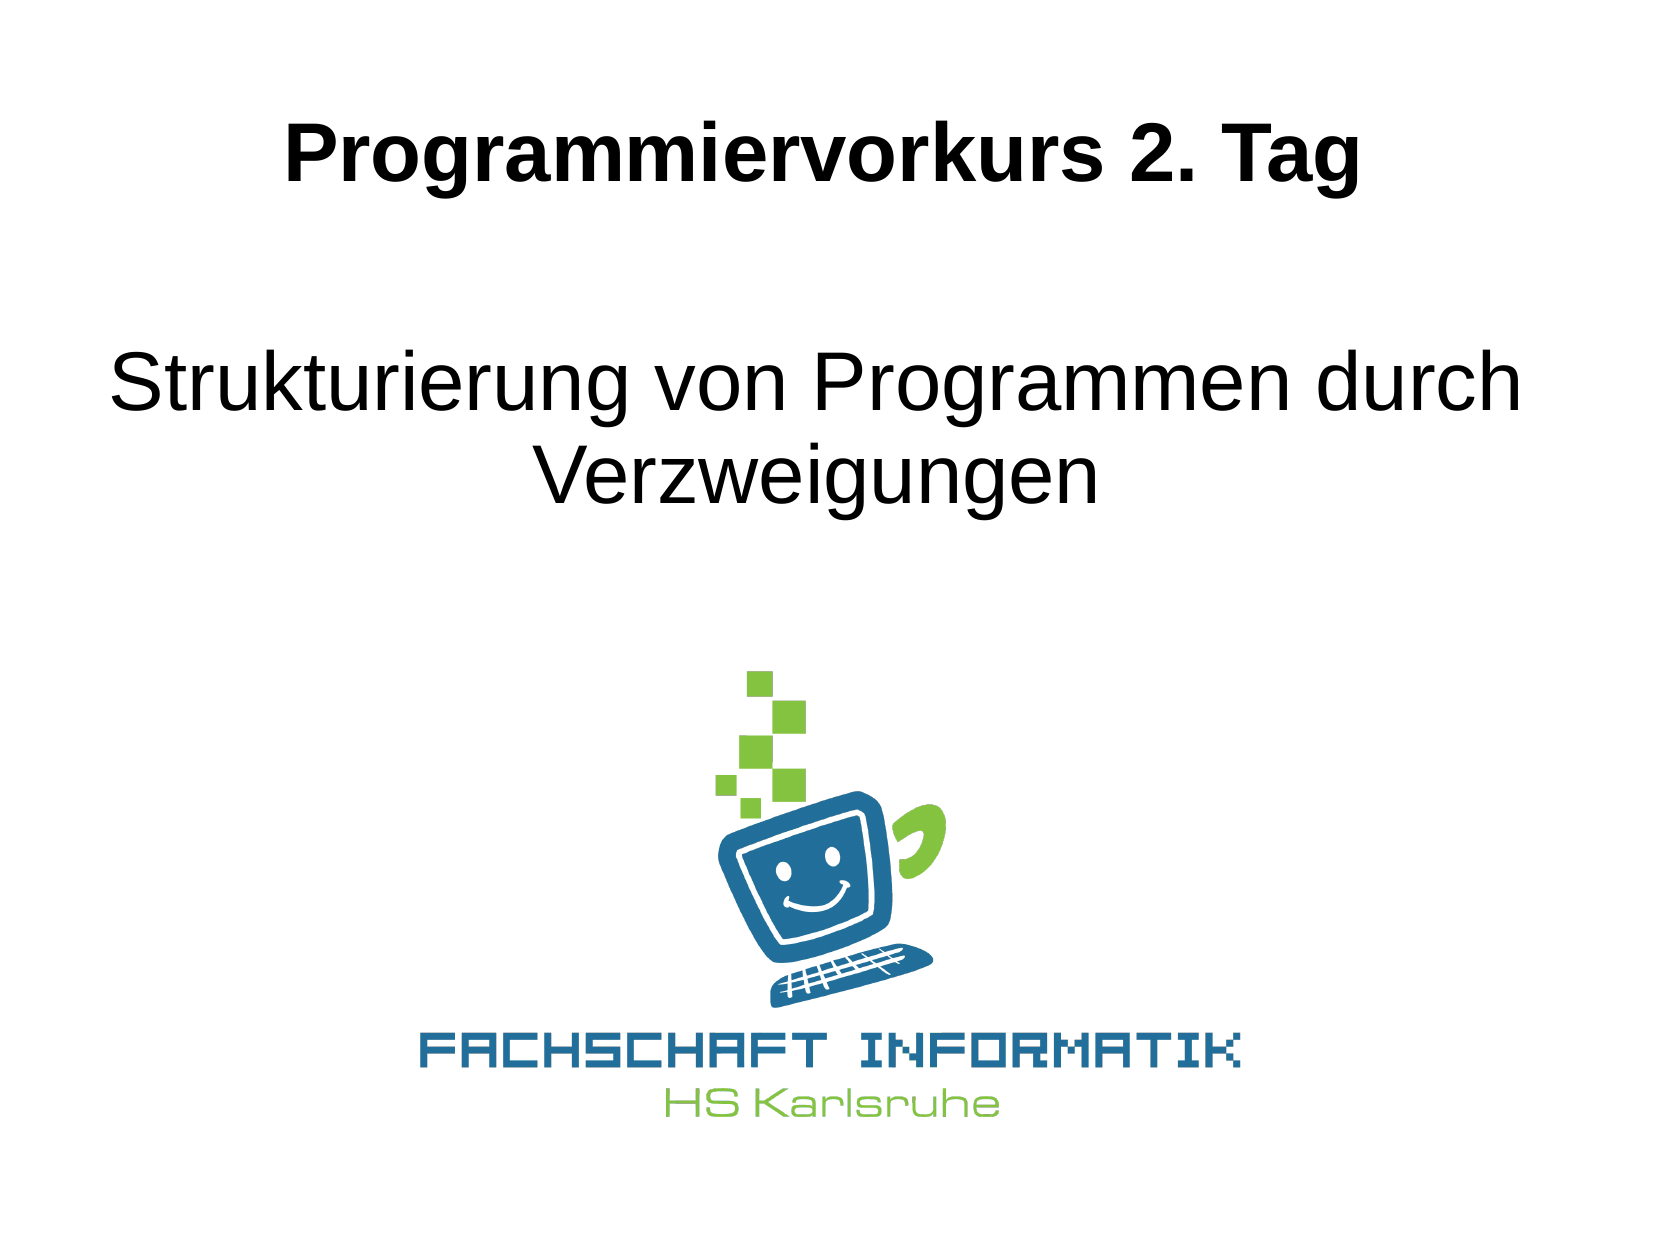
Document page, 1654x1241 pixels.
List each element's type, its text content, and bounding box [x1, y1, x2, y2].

subtitle Strukturierung von Programmen durch Verzweigungen [72, 236, 1561, 621]
picture [388, 599, 1272, 1189]
title Programmiervorkurs 2. Tag [82, 49, 1565, 257]
